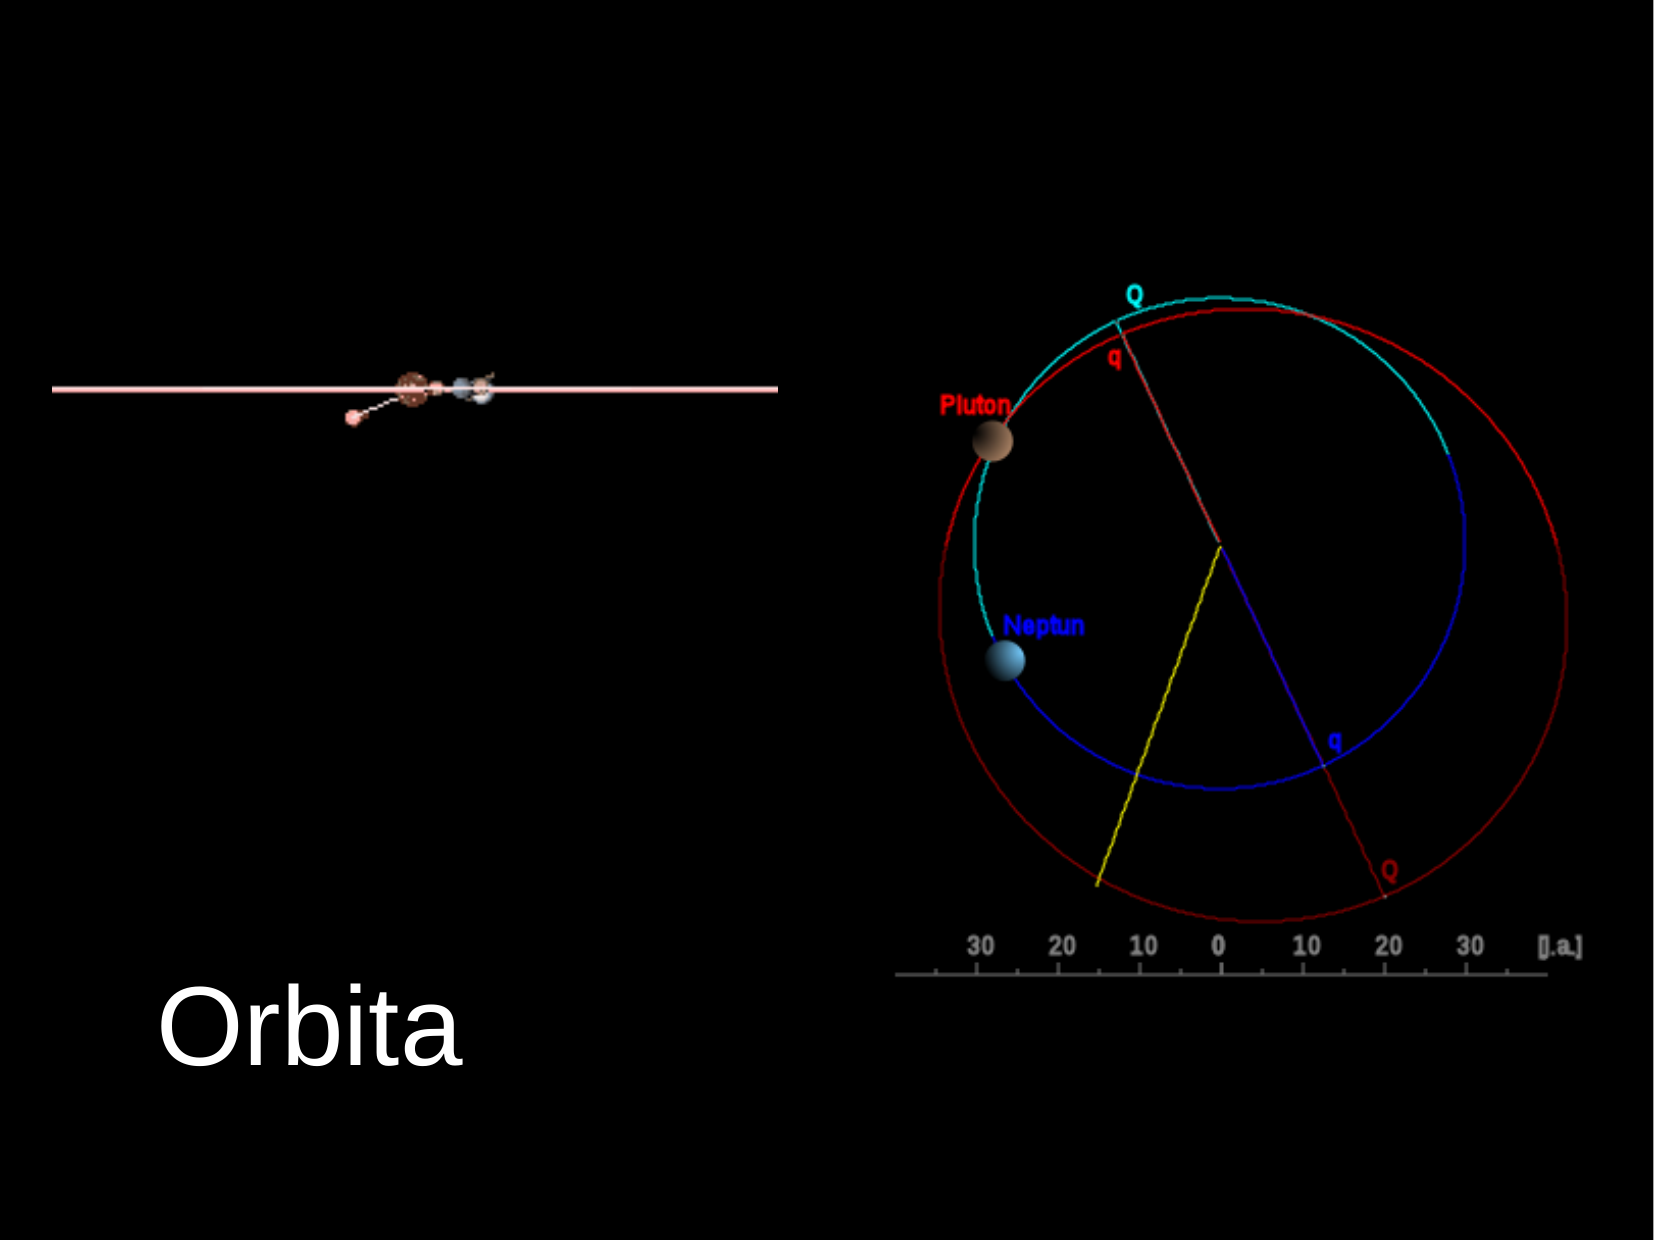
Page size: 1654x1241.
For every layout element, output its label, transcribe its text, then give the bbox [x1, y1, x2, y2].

text_box Orbita [141, 956, 709, 1098]
picture [814, 200, 1630, 1016]
picture [52, 32, 778, 752]
